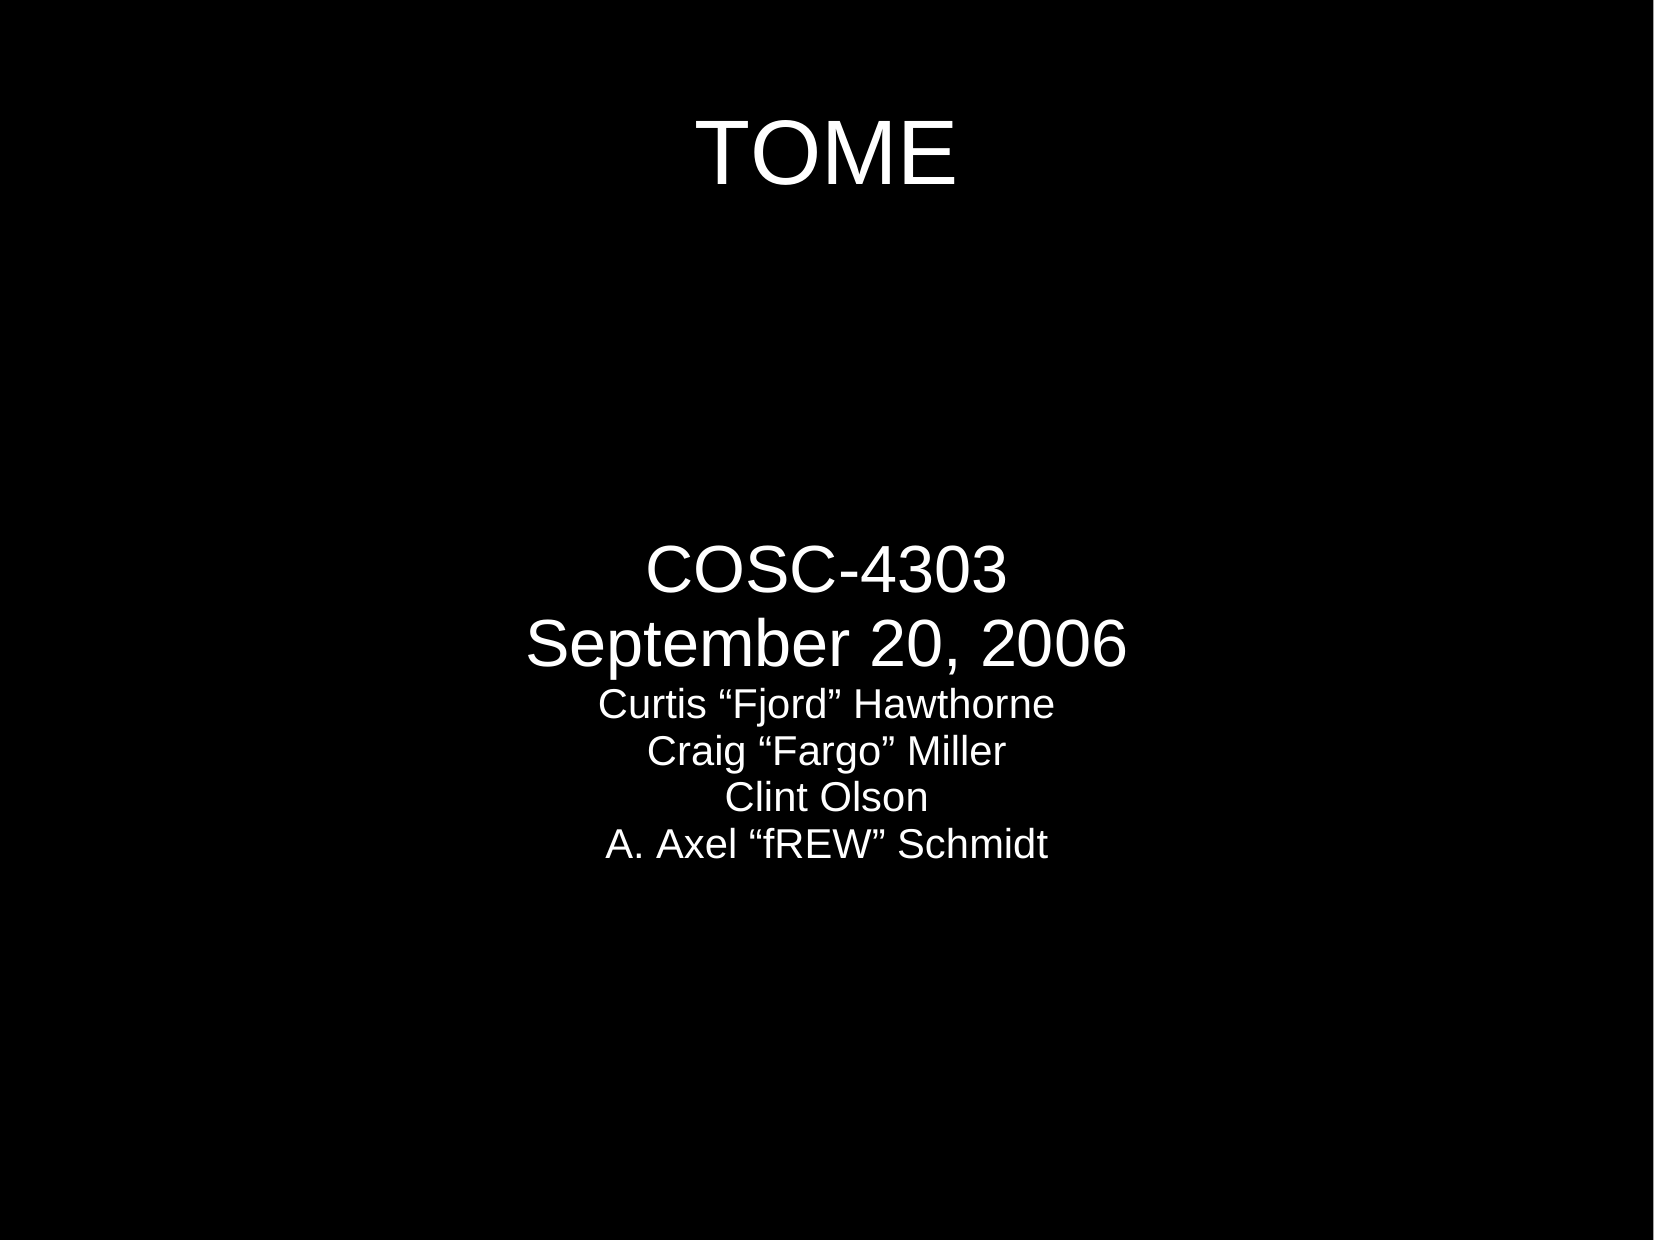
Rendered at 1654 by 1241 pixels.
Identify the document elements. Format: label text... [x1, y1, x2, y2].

title TOME [82, 56, 1571, 250]
subtitle COSC-4303 September 20, 2006 Curtis “Fjord” Hawthorne Craig “Fargo” Miller Clint Olson A. Axel “fREW” Schmidt [82, 290, 1571, 1109]
